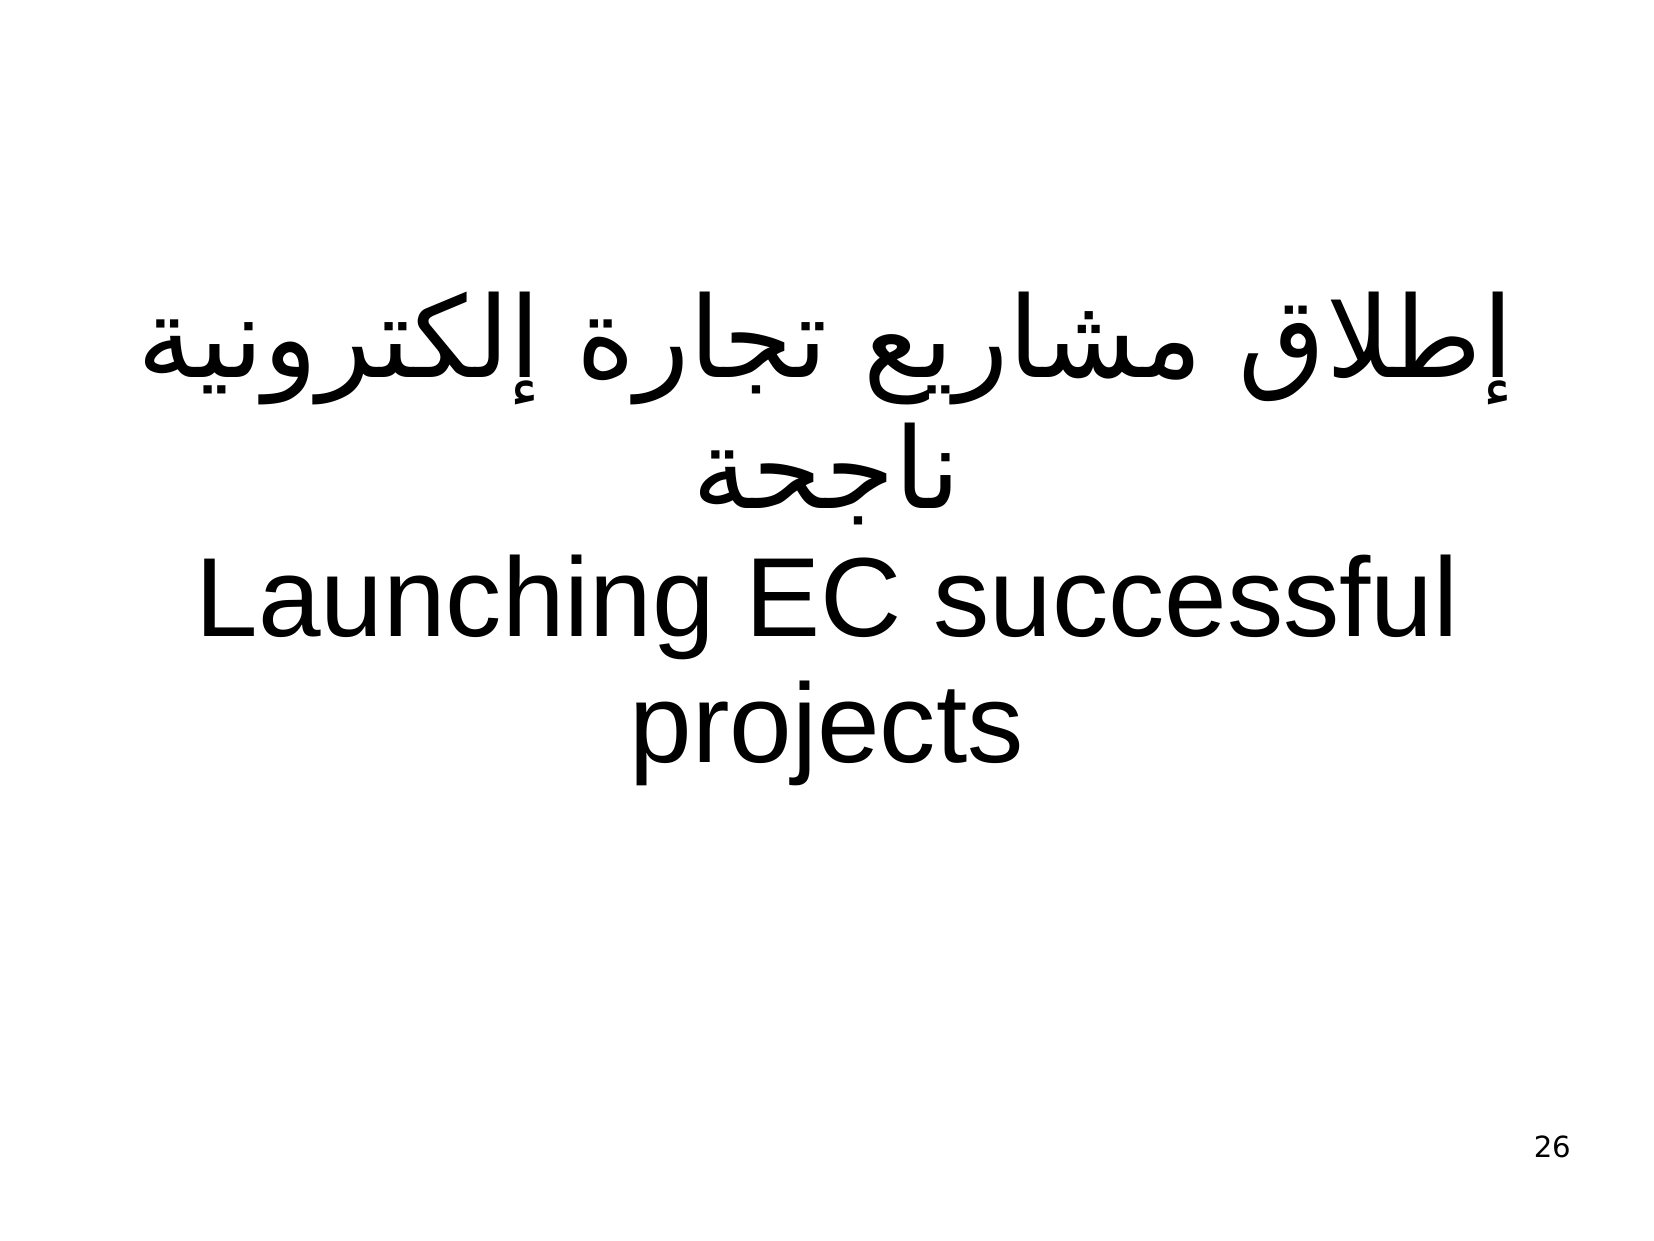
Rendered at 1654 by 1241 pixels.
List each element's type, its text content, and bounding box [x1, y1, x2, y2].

subtitle إطلاق مشاريع تجارة إلكترونية ناجحة Launching EC successful projects [82, 49, 1571, 1010]
